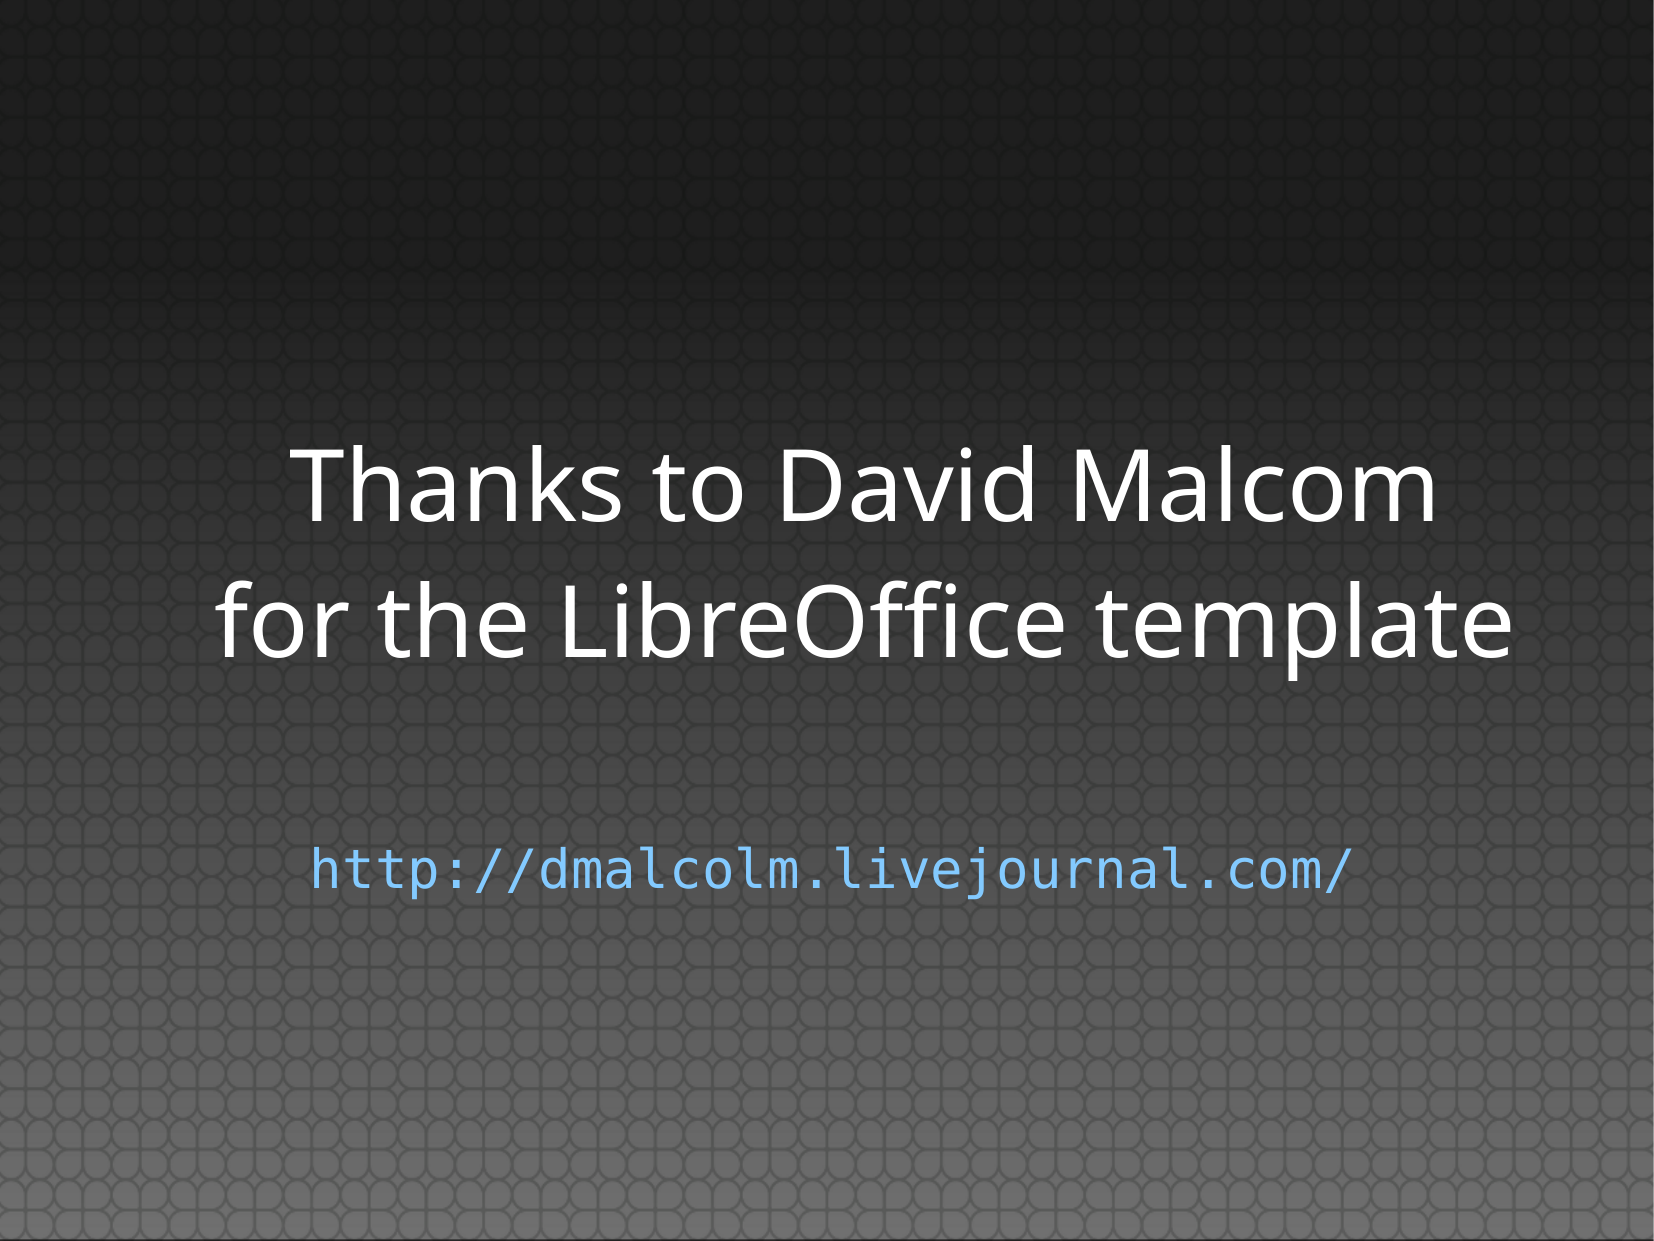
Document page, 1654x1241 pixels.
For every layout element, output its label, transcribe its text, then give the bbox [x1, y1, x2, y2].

title Thanks to David Malcom for the LibreOffice template [78, 438, 1654, 662]
title http://dmalcolm.livejournal.com/ [46, 837, 1622, 902]
picture [0, 0, 1654, 1241]
